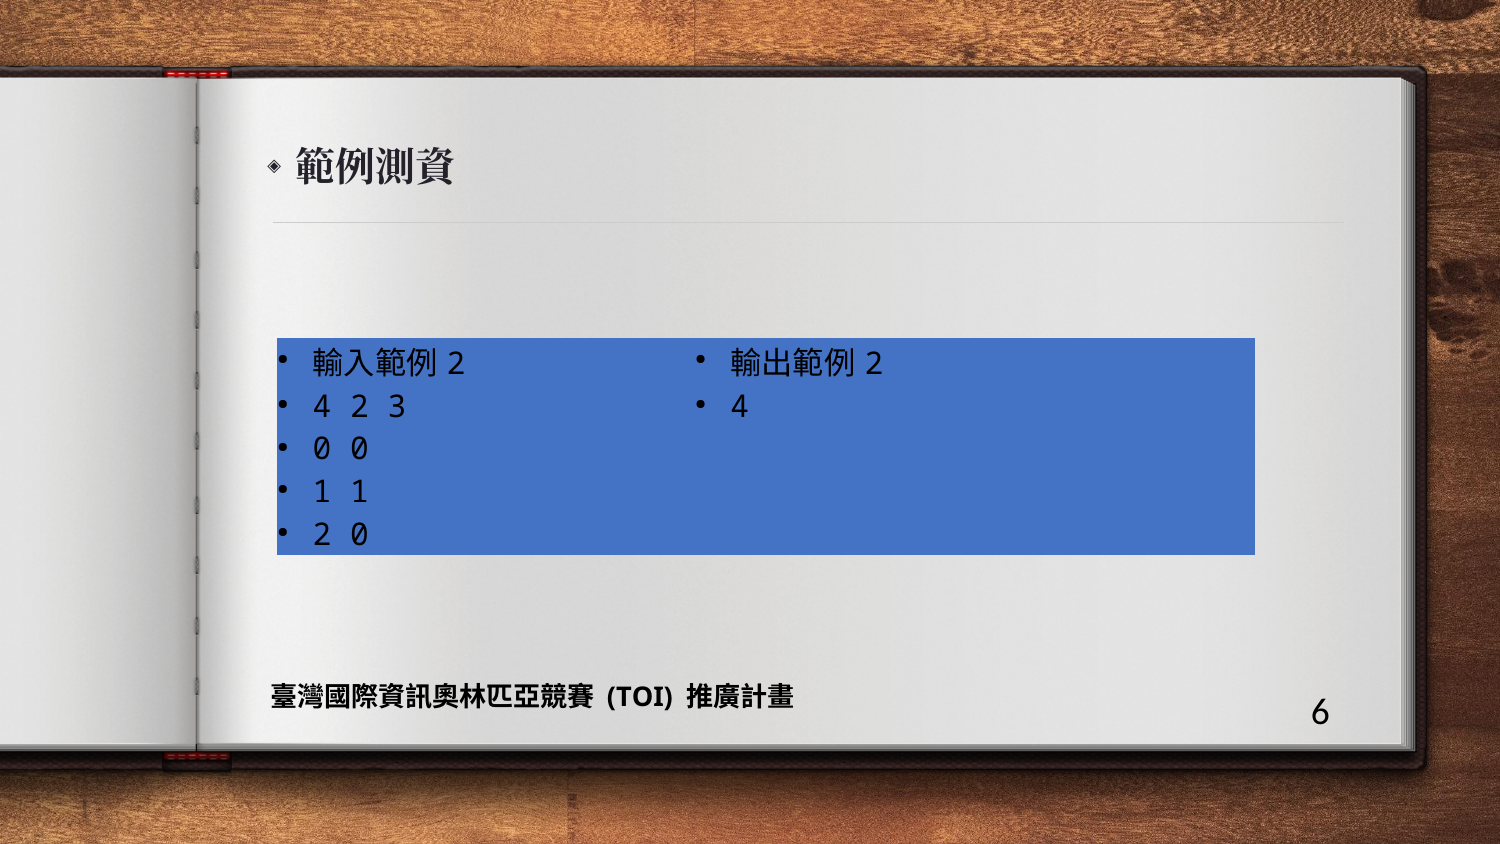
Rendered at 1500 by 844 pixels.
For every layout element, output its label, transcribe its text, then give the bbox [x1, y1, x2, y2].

text_box [1295, 672, 1386, 737]
table_header 輸入範例2 4 2 3 0 0 1 1 2 0 [277, 338, 695, 555]
table_header 輸出範例2 4 [695, 338, 1255, 555]
list 範例測資 [252, 126, 1194, 205]
